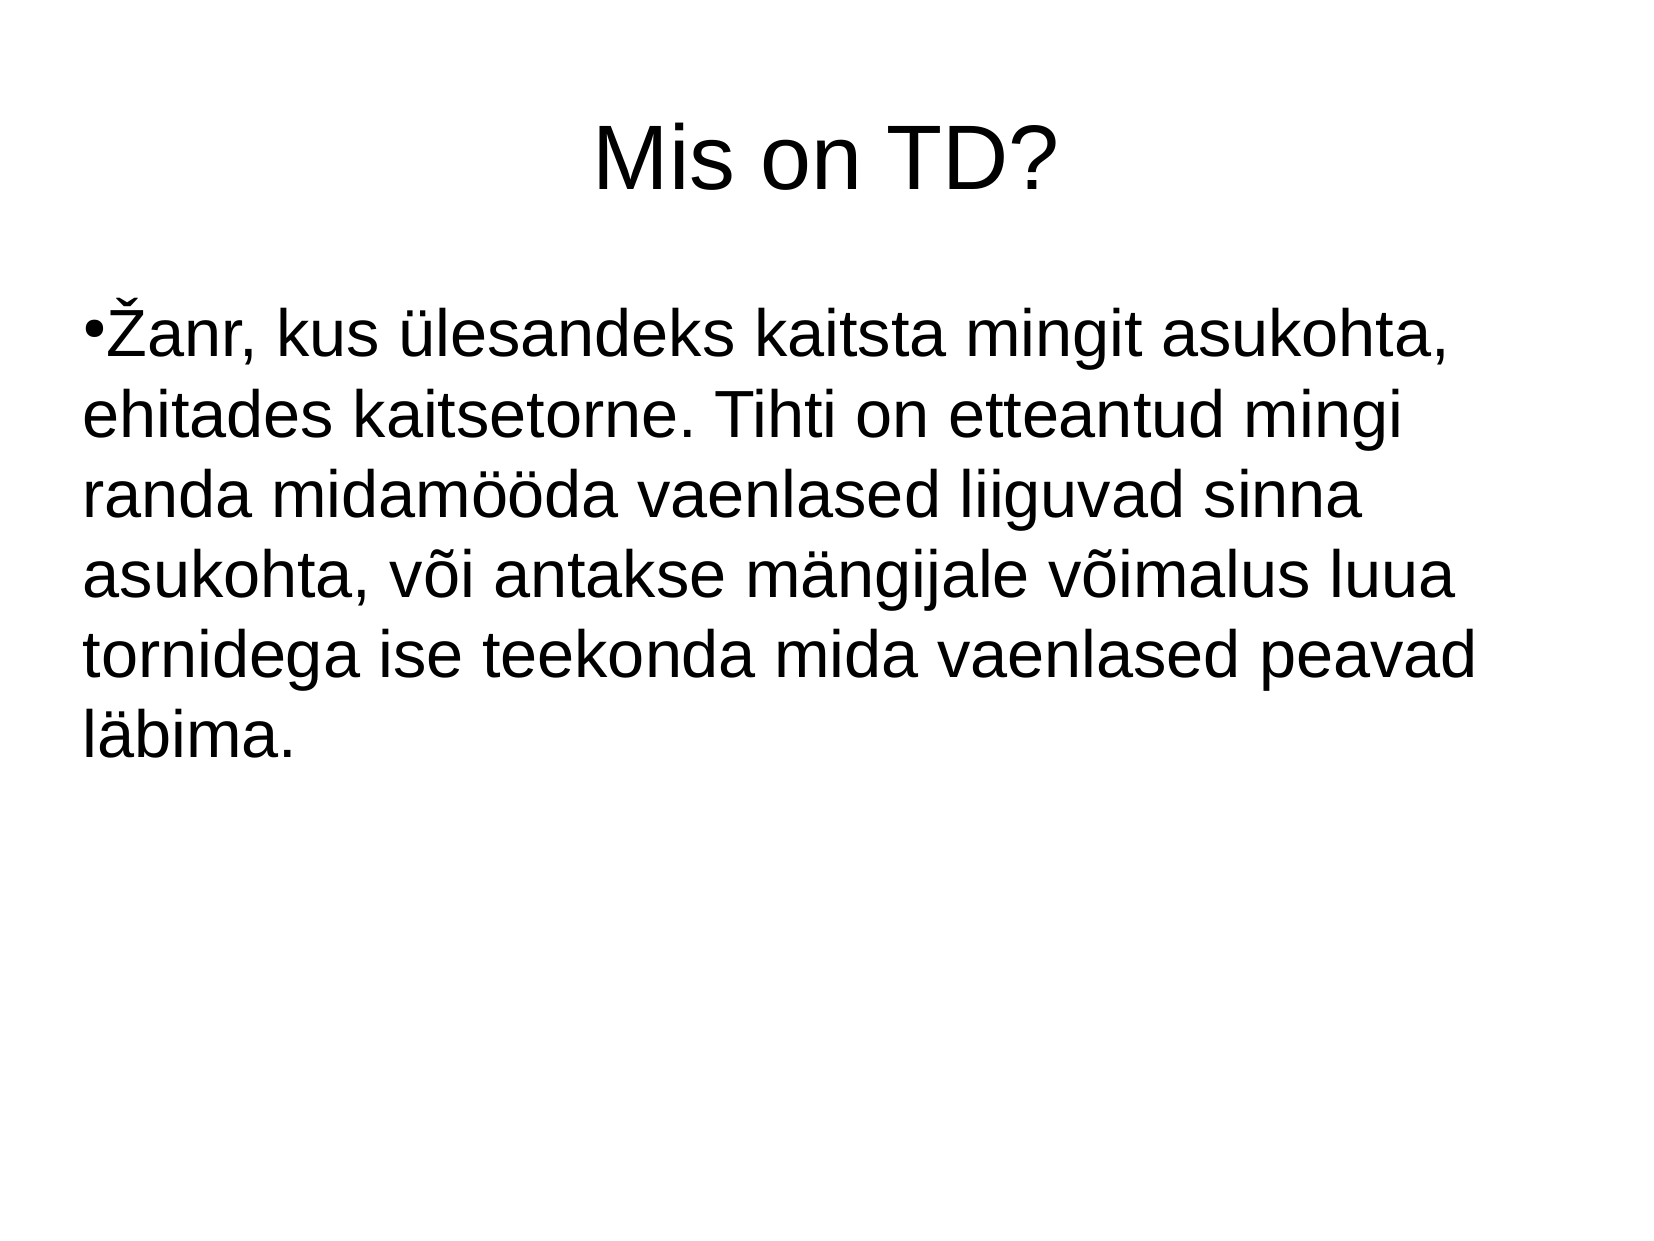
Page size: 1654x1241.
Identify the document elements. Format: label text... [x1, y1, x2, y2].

list Žanr, kus ülesandeks kaitsta mingit asukohta, ehitades kaitsetorne. Tihti on etteantud mingi randa midamööda vaenlased liiguvad sinna asukohta, või antakse mängijale võimalus luua tornidega ise teekonda mida vaenlased peavad läbima. [82, 290, 1571, 1010]
title Mis on TD? [82, 49, 1571, 257]
